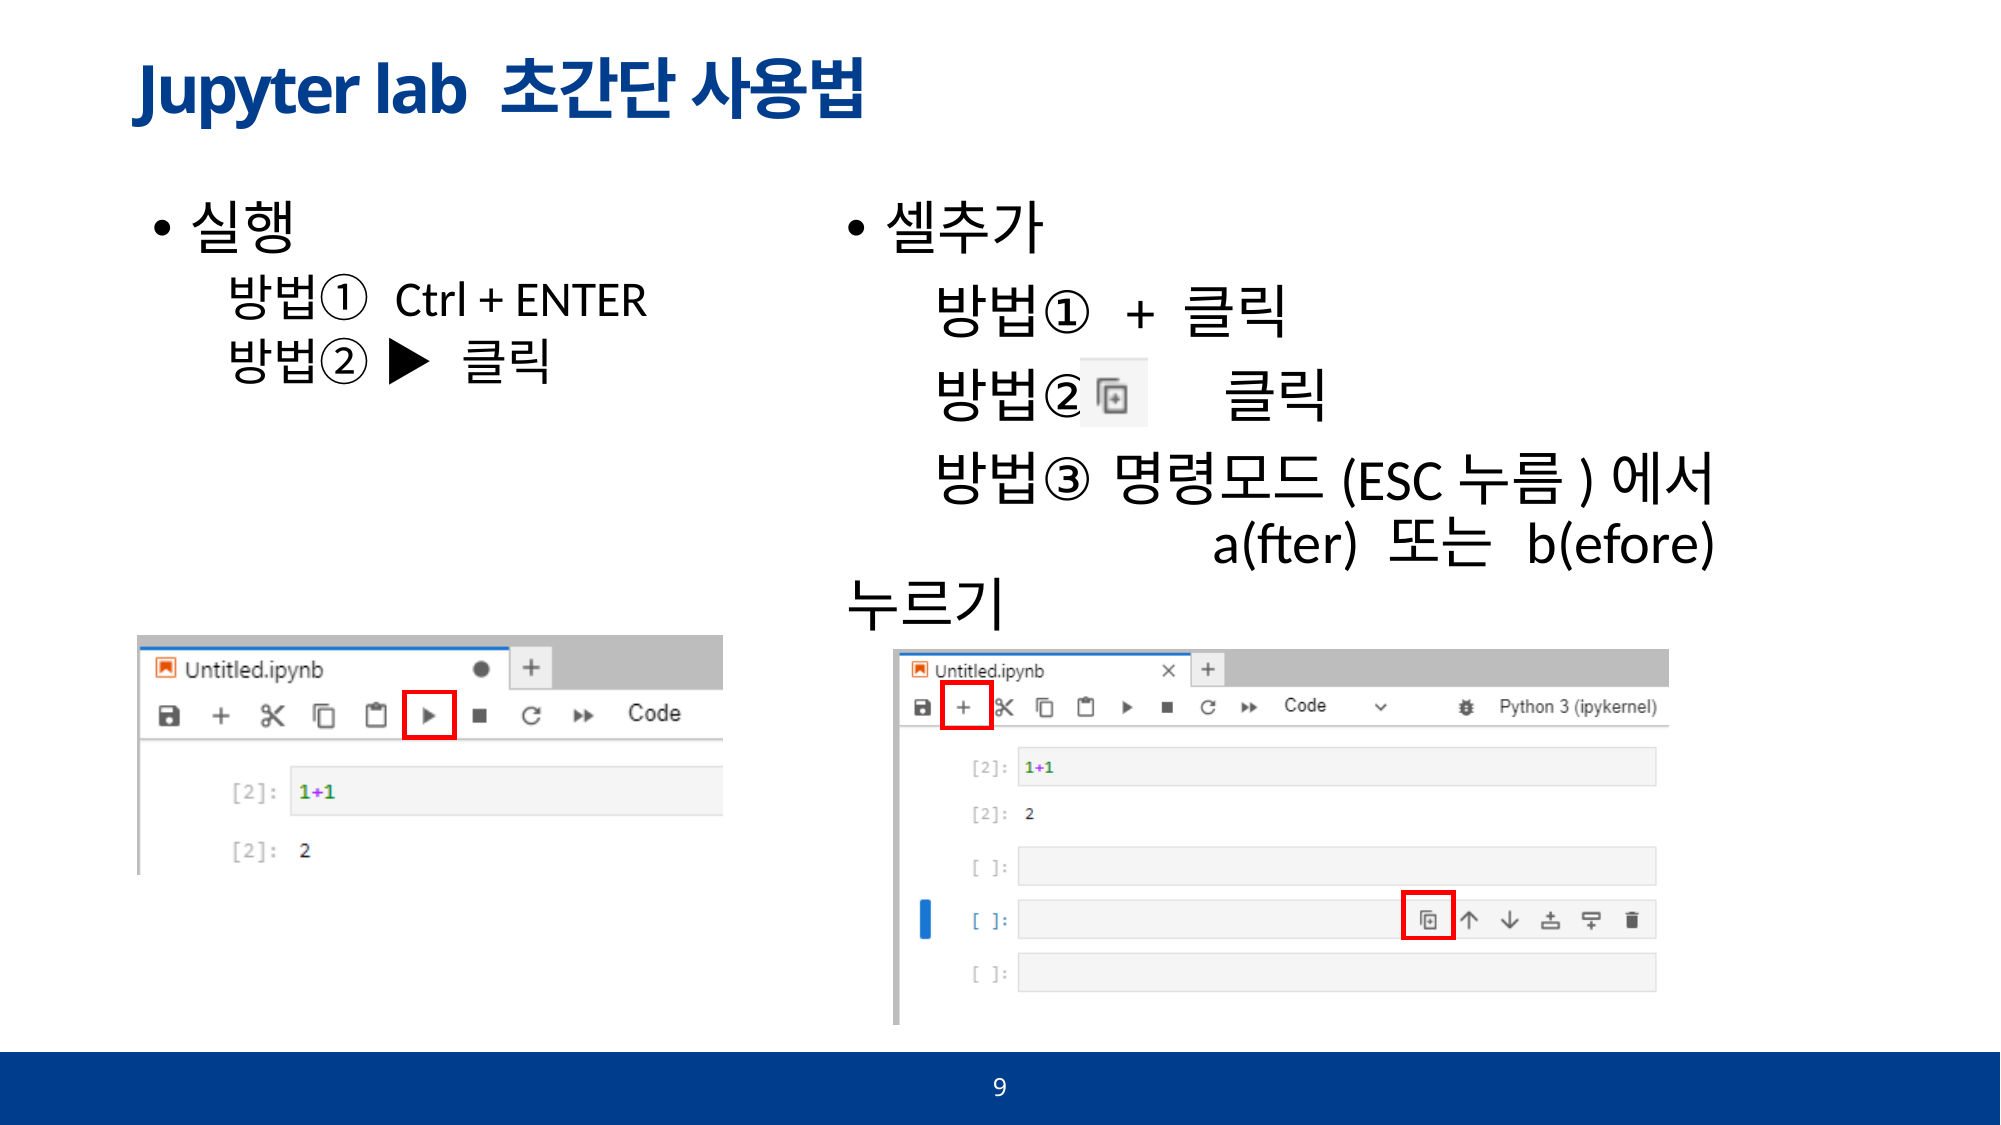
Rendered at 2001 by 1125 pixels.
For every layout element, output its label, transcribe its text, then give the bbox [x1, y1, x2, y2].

title Jupyter lab 초간단 사용법 [137, 55, 1863, 129]
picture [1080, 351, 1148, 427]
text_box 셀추가 방법① + 클릭 방법② 클릭 방법③ 명령모드(ESC누름)에서 a(fter) 또는 b(efore) 누르기 [831, 192, 1882, 1014]
picture [893, 649, 1669, 1025]
picture [137, 635, 723, 875]
list 실행 방법① Ctrl + ENTER 방법② ▶ 클릭 [137, 192, 831, 1014]
